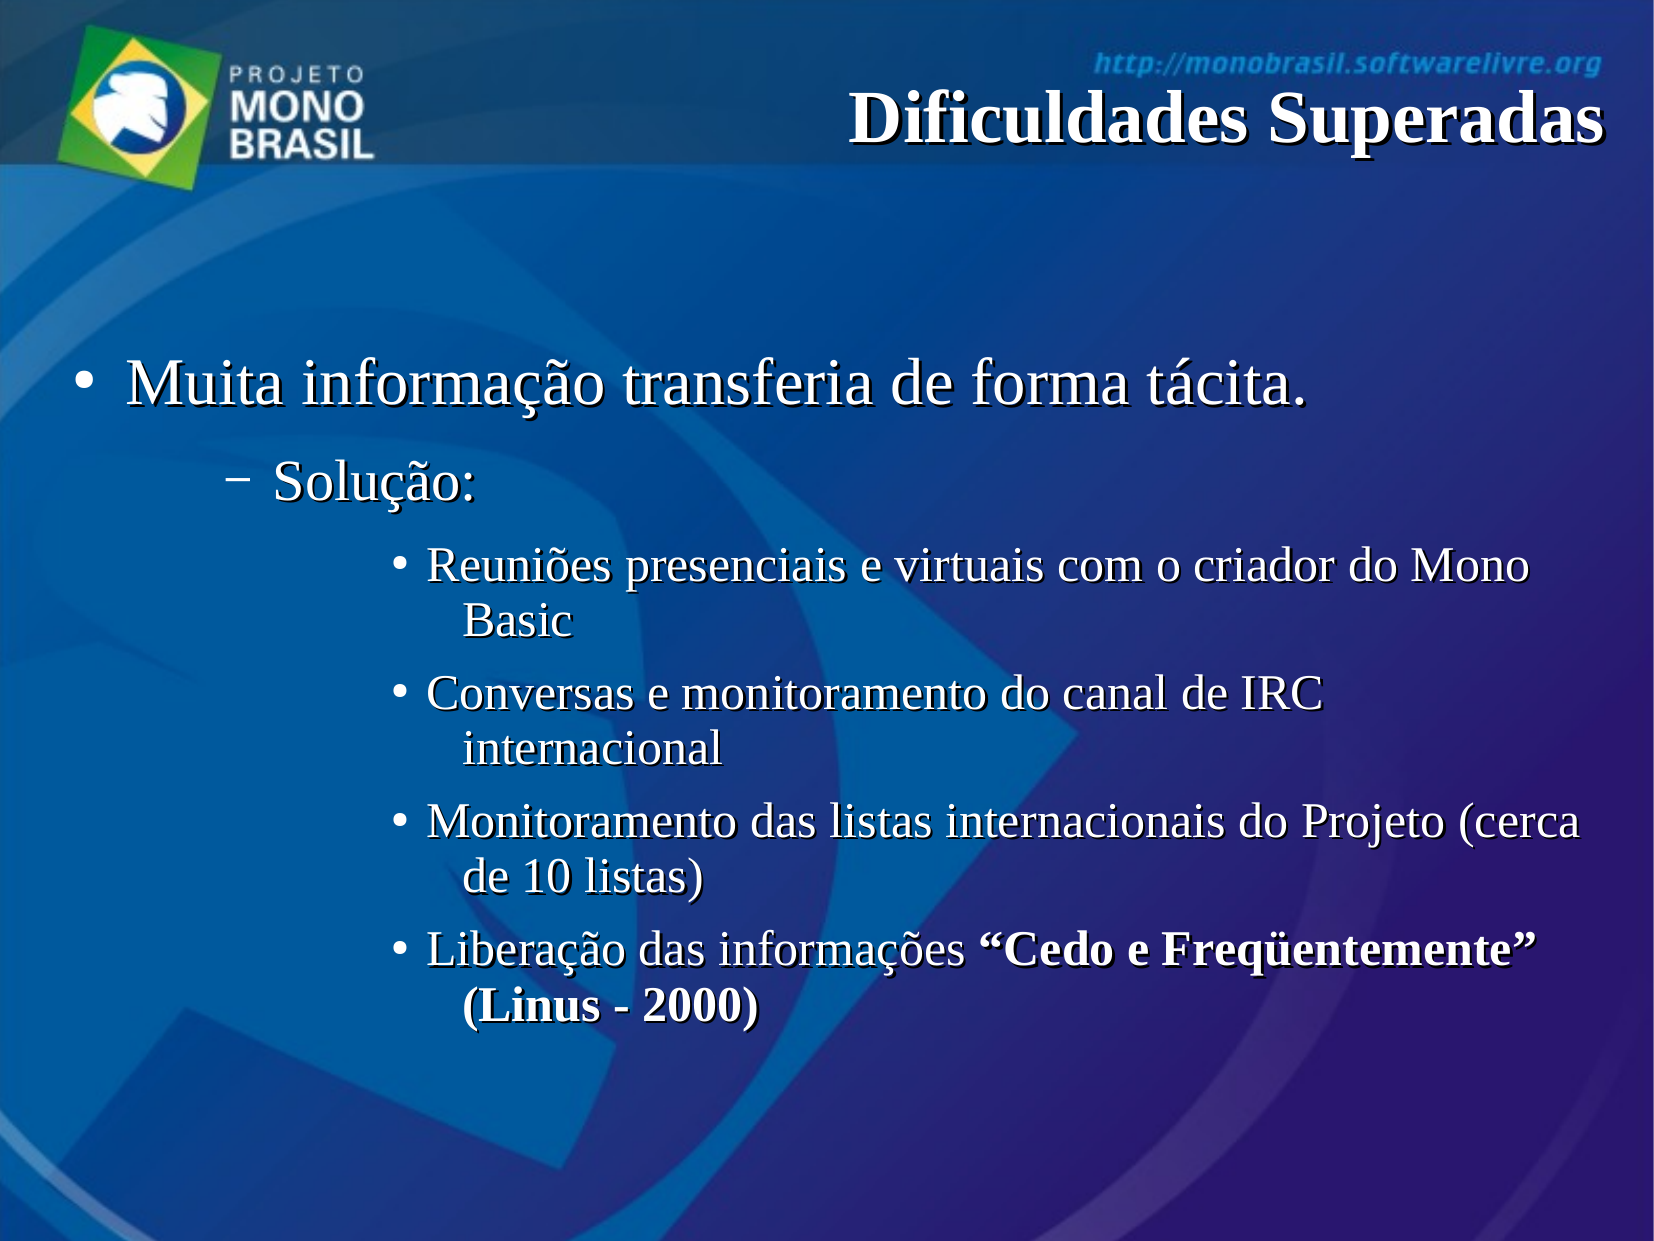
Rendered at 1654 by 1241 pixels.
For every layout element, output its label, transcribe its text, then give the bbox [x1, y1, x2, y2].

picture [0, 0, 1654, 1241]
list Muita informação transferia de forma tácita. Solução: Reuniões presenciais e virtuais com o criador do Mono Basic Conversas e monitoramento do canal de IRC internacional Monitoramento das listas internacionais do Projeto (cerca de 10 listas) Liberação das informações “Cedo e Freqüentemente” (Linus - 2000) [36, 344, 1591, 1127]
title Dificuldades Superadas [222, 43, 1606, 191]
